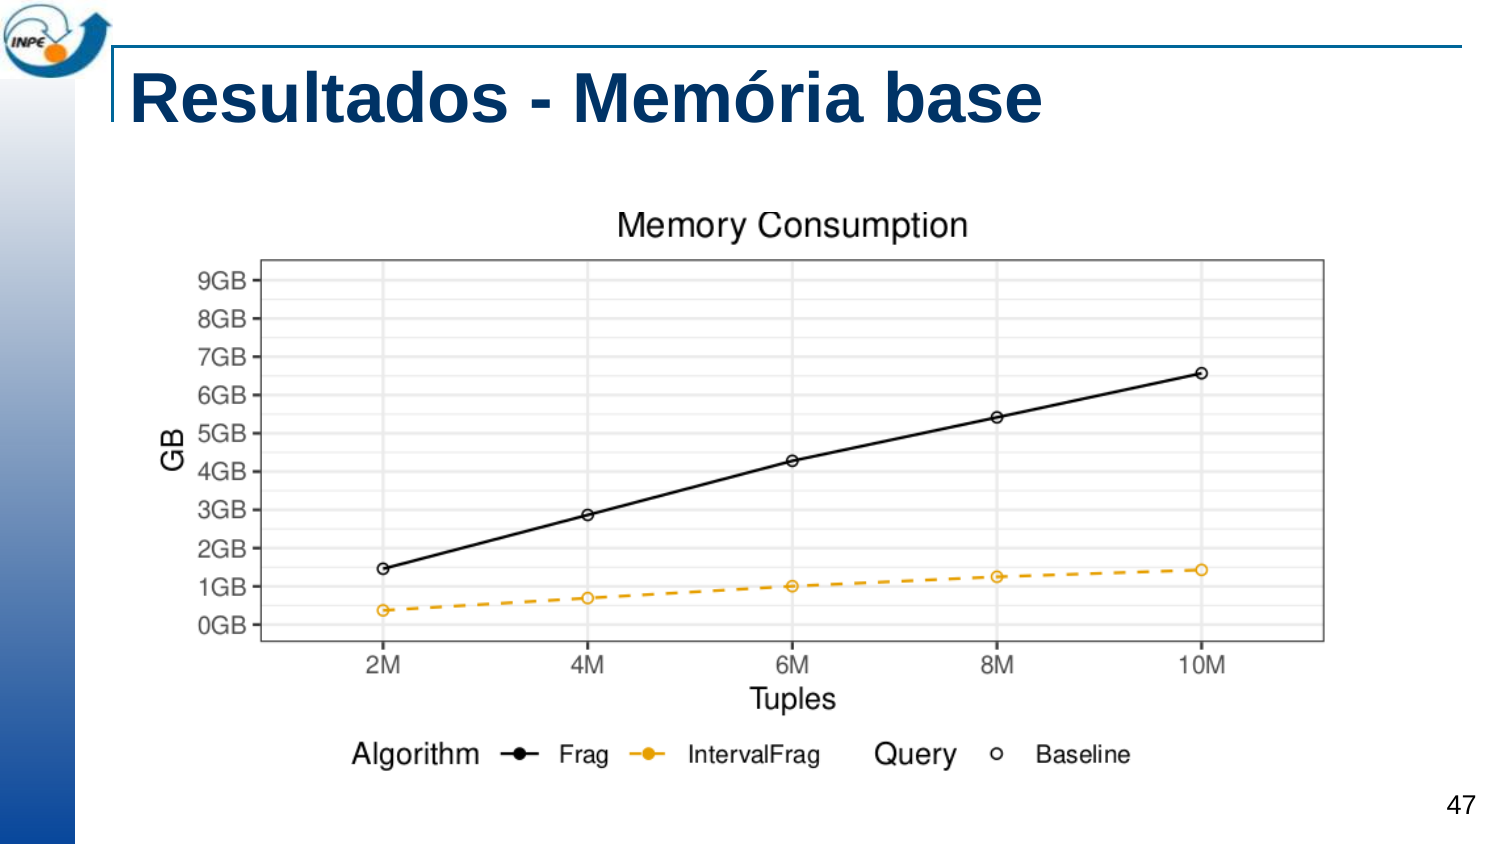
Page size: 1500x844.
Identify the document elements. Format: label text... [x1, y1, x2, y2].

picture [0, 0, 113, 79]
picture [149, 212, 1351, 780]
slide_number <number> [1403, 779, 1494, 844]
title Resultados - Memória base [112, 46, 1450, 141]
